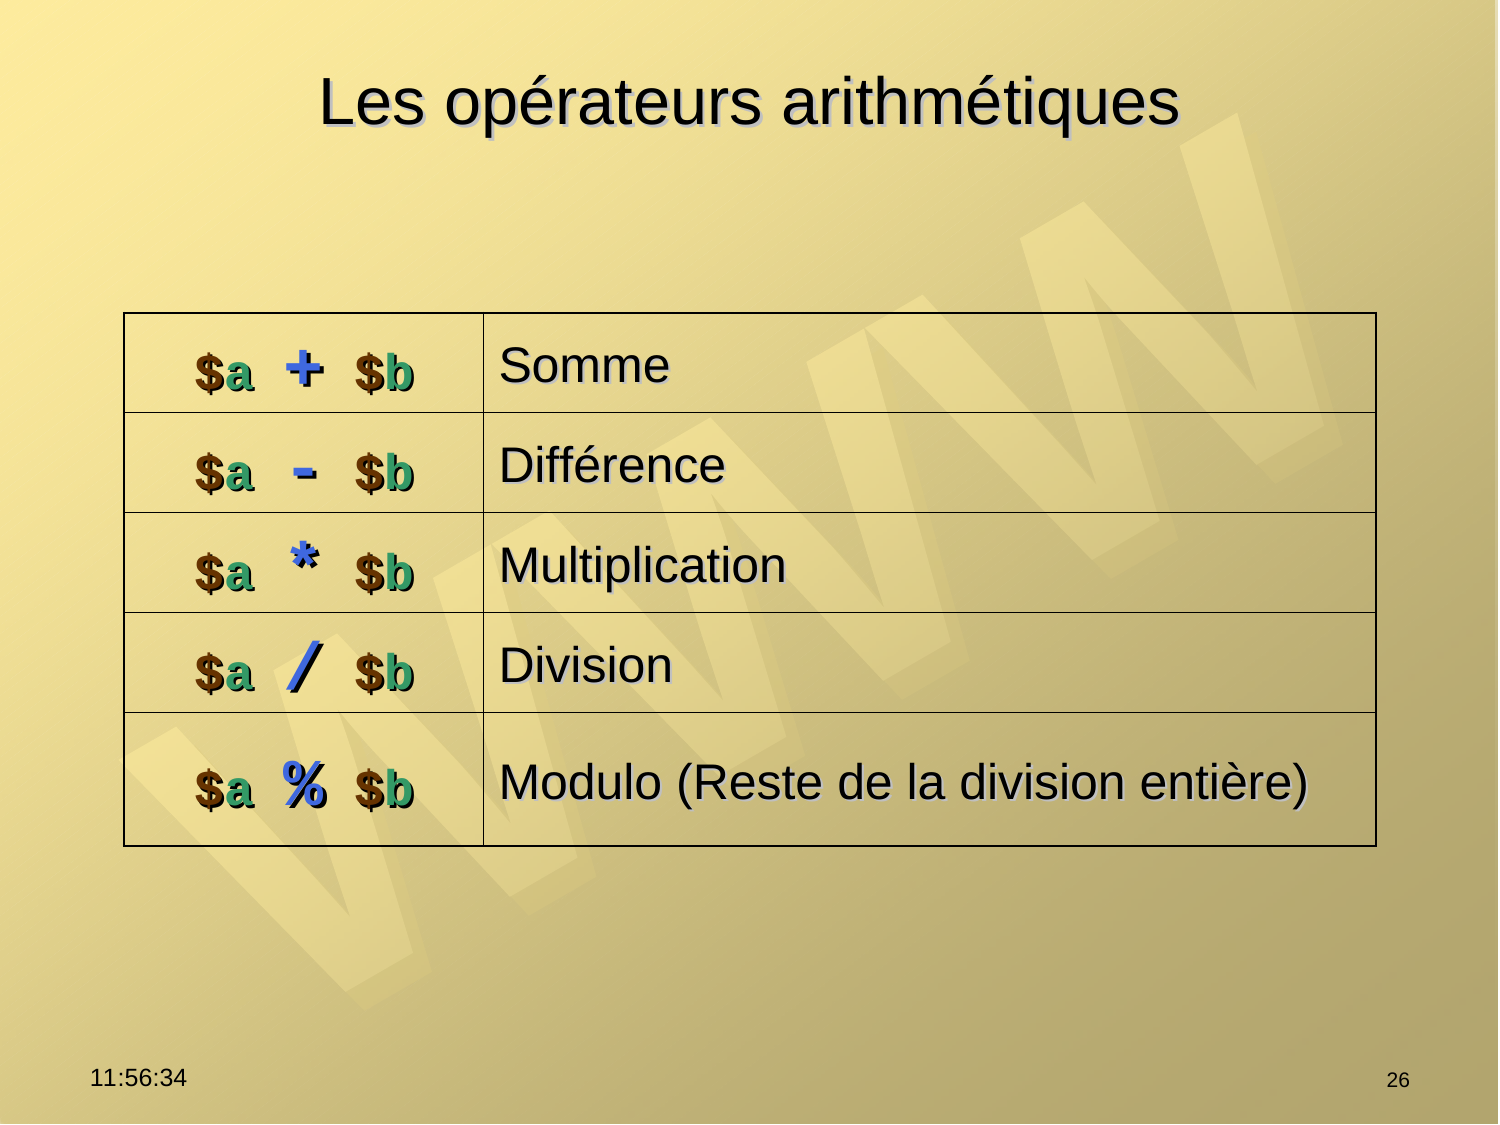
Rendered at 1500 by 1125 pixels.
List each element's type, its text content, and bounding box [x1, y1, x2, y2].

table_cell Multiplication [484, 513, 1375, 612]
text_box <numéro> [1074, 1058, 1426, 1100]
table_cell Modulo (Reste de la division entière) [484, 713, 1375, 845]
table_header Somme [484, 314, 1375, 412]
table_cell Division [484, 613, 1375, 712]
title Les opérateurs arithmétiques [75, 45, 1426, 152]
text_box 18:45:30 [74, 1058, 426, 1100]
table_cell $a * $b [125, 513, 483, 612]
table_cell $a - $b [125, 413, 483, 512]
table_cell Différence [484, 413, 1375, 512]
table_header $a + $b [125, 314, 483, 412]
table_cell $a / $b [125, 613, 483, 712]
table_cell $a % $b [125, 713, 483, 845]
